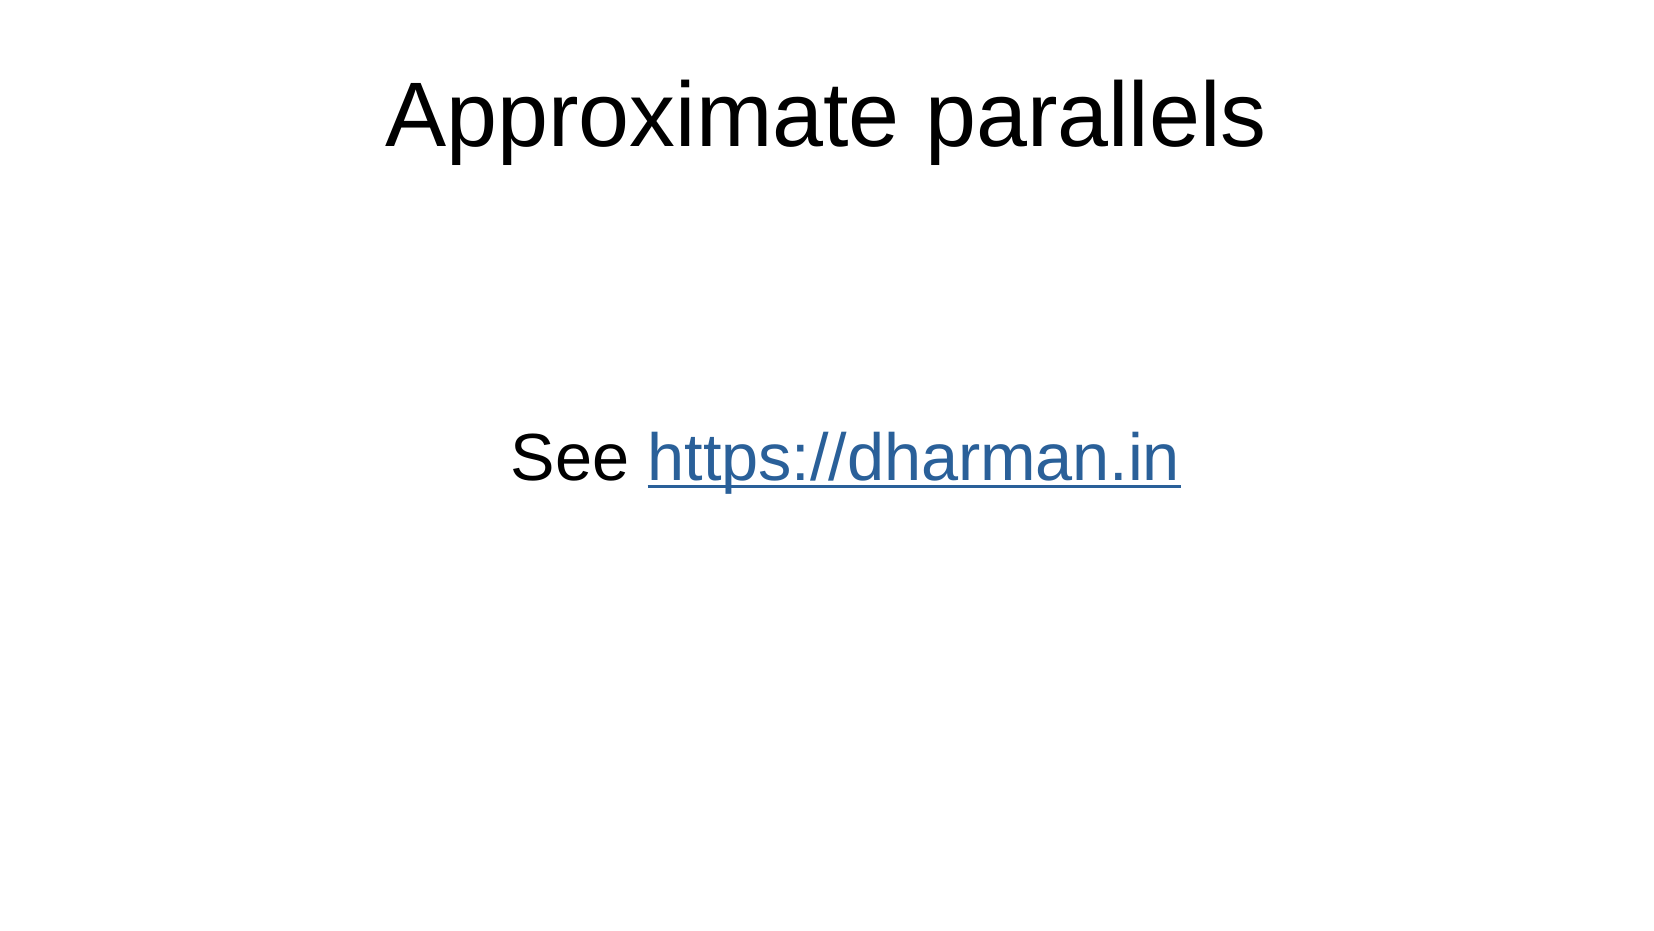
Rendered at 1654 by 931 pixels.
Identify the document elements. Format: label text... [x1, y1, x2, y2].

title Approximate parallels [82, 37, 1571, 193]
subtitle See https://dharman.in [214, 420, 1404, 931]
